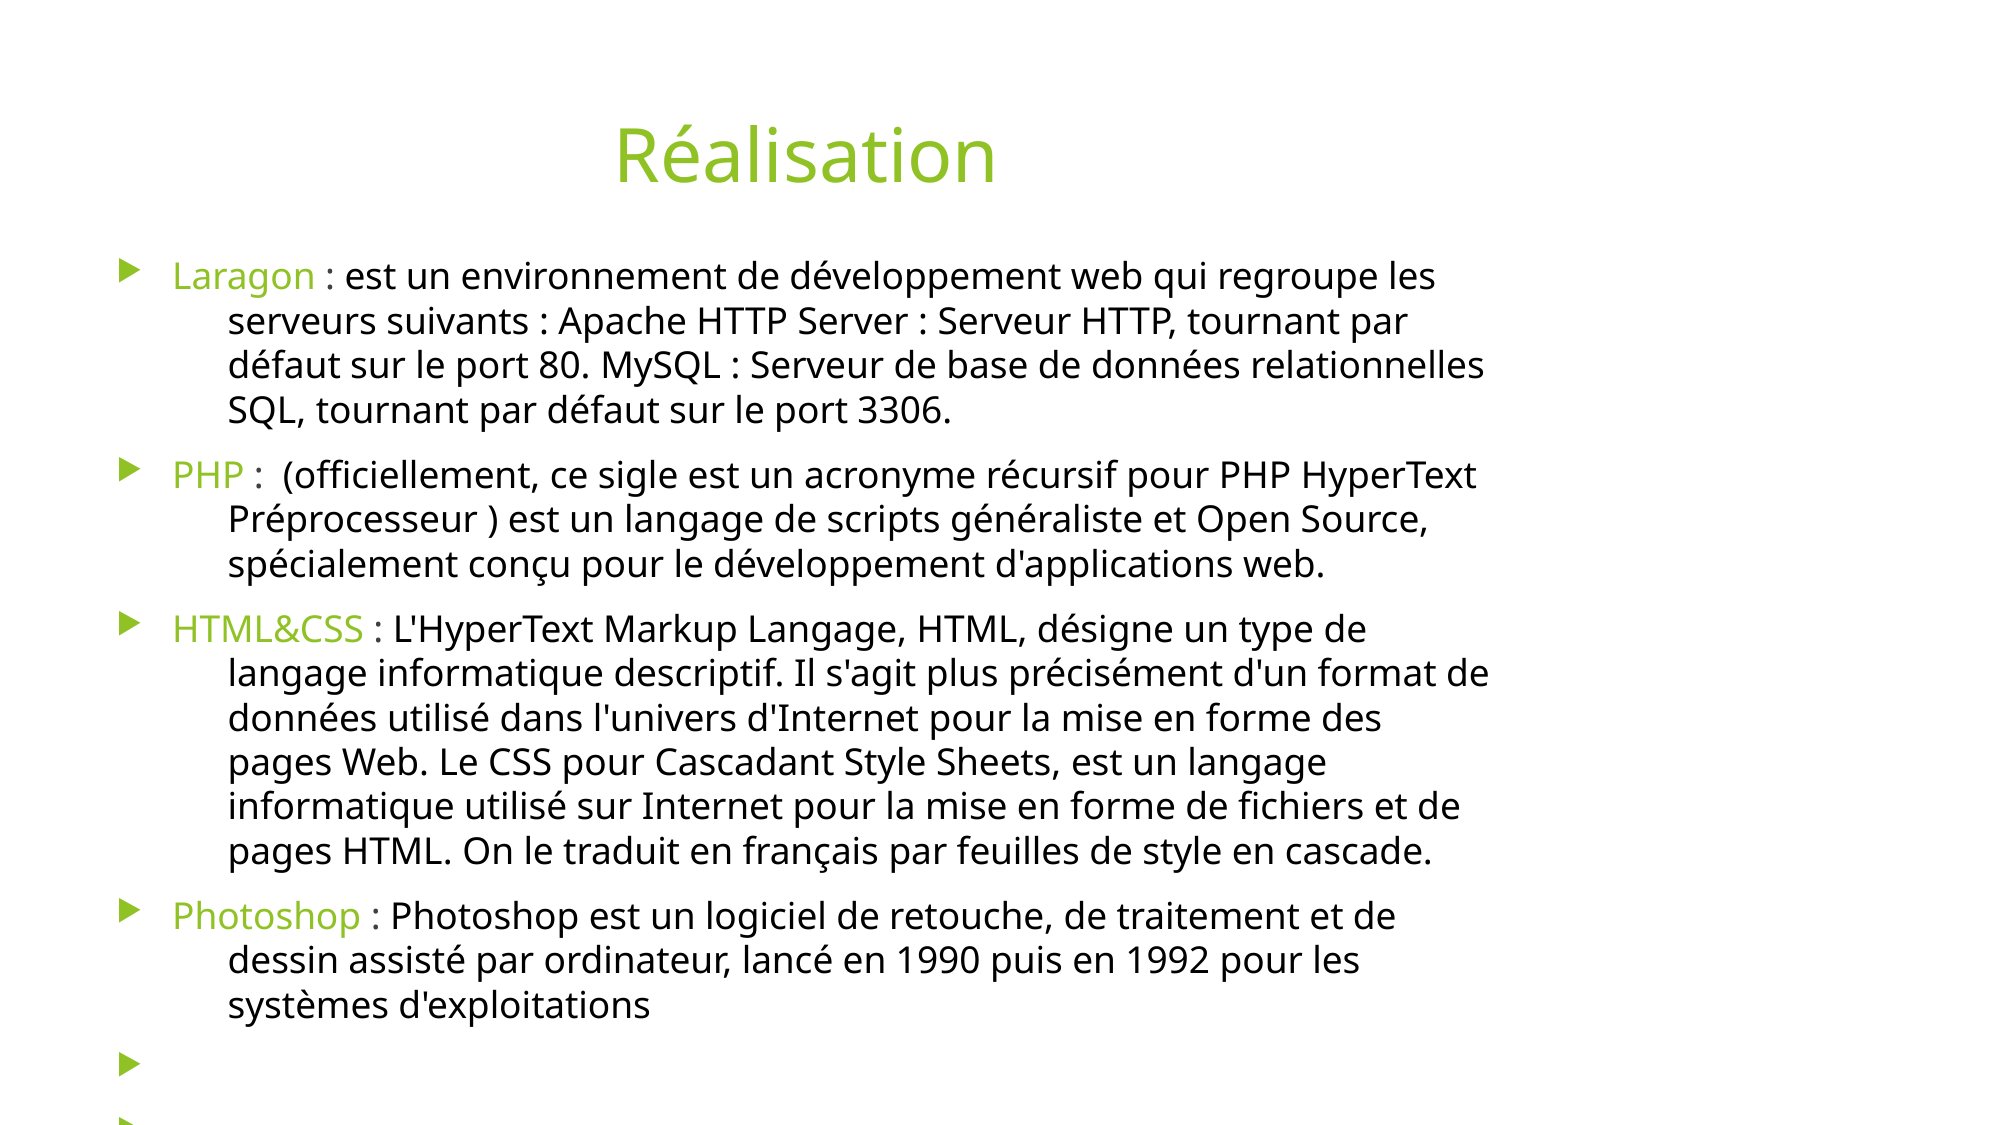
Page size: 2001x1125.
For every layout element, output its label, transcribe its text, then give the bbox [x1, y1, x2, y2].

list Laragon : est un environnement de développement web qui regroupe les serveurs suivants : Apache HTTP Server : Serveur HTTP, tournant par défaut sur le port 80. MySQL : Serveur de base de données relationnelles SQL, tournant par défaut sur le port 3306. PHP : (officiellement, ce sigle est un acronyme récursif pour PHP HyperText Préprocesseur ) est un langage de scripts généraliste et Open Source, spécialement conçu pour le développement d'applications web. HTML&CSS : L'HyperText Markup Langage, HTML, désigne un type de langage informatique descriptif. Il s'agit plus précisément d'un format de données utilisé dans l'univers d'Internet pour la mise en forme des pages Web. Le CSS pour Cascadant Style Sheets, est un langage informatique utilisé sur Internet pour la mise en forme de fichiers et de pages HTML. On le traduit en français par feuilles de style en cascade. Photoshop : Photoshop est un logiciel de retouche, de traitement et de dessin assisté par ordinateur, lancé en 1990 puis en 1992 pour les systèmes d'exploitations [101, 245, 1512, 1046]
title Réalisation [111, 99, 1522, 317]
